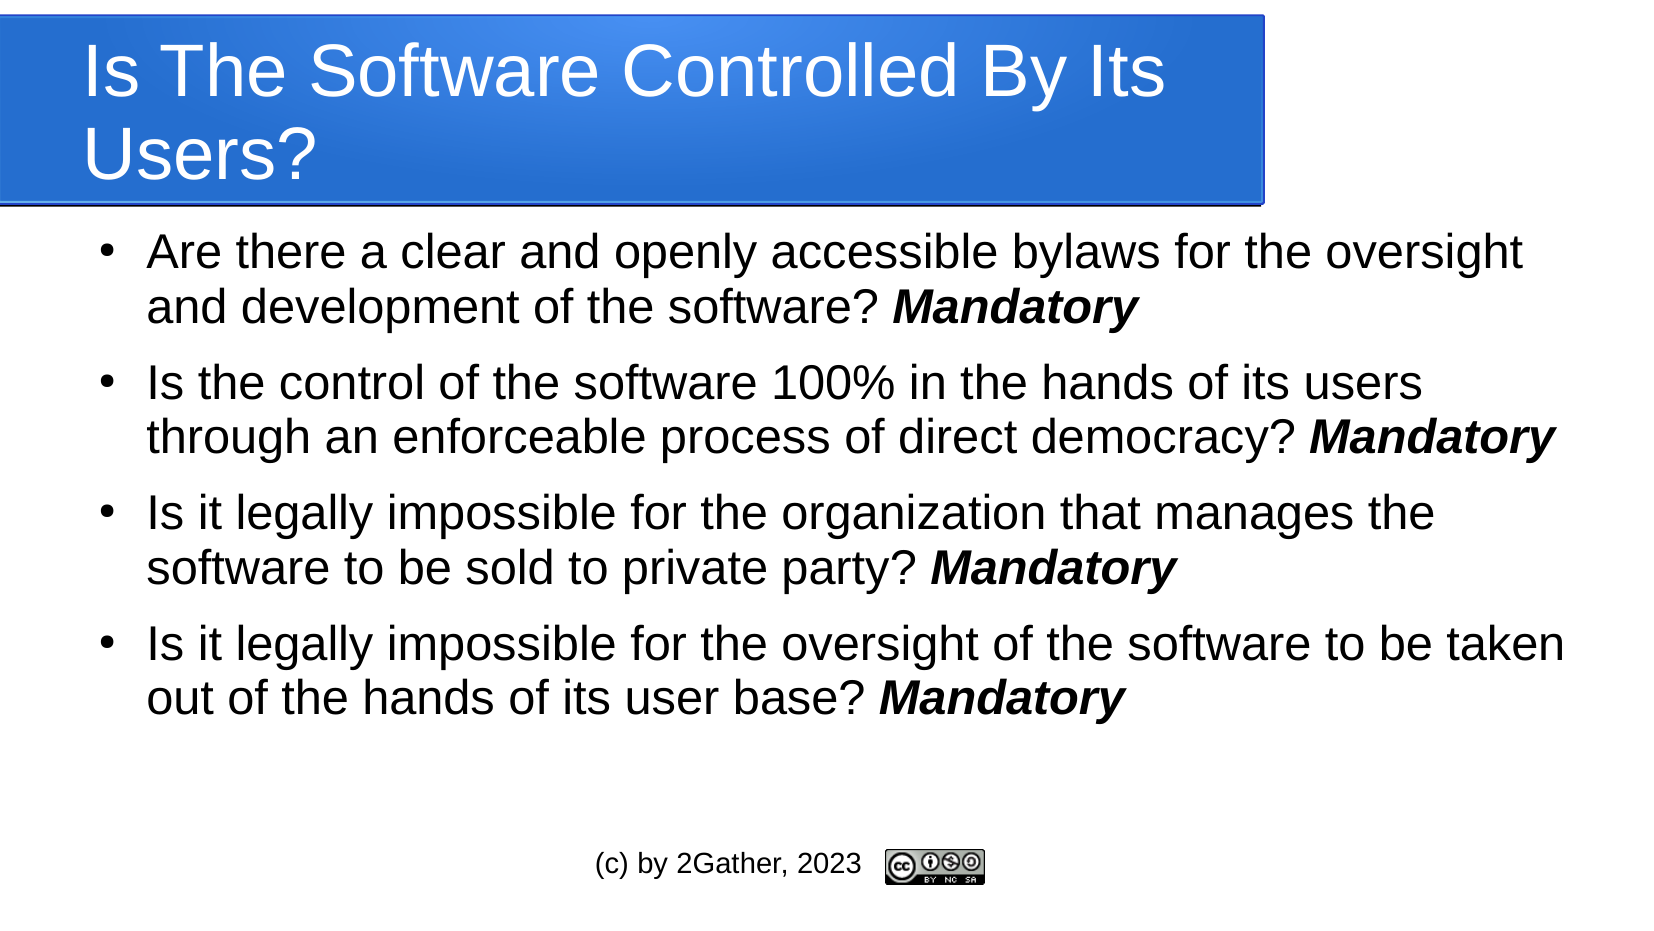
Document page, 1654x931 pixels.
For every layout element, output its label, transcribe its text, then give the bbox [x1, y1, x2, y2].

list Are there a clear and openly accessible bylaws for the oversight and development of the software? Mandatory Is the control of the software 100% in the hands of its users through an enforceable process of direct democracy? Mandatory Is it legally impossible for the organization that manages the software to be sold to private party? Mandatory Is it legally impossible for the oversight of the software to be taken out of the hands of its user base? Mandatory [82, 224, 1571, 764]
picture [885, 849, 985, 885]
title Is The Software Controlled By Its Users? [82, 29, 1235, 196]
